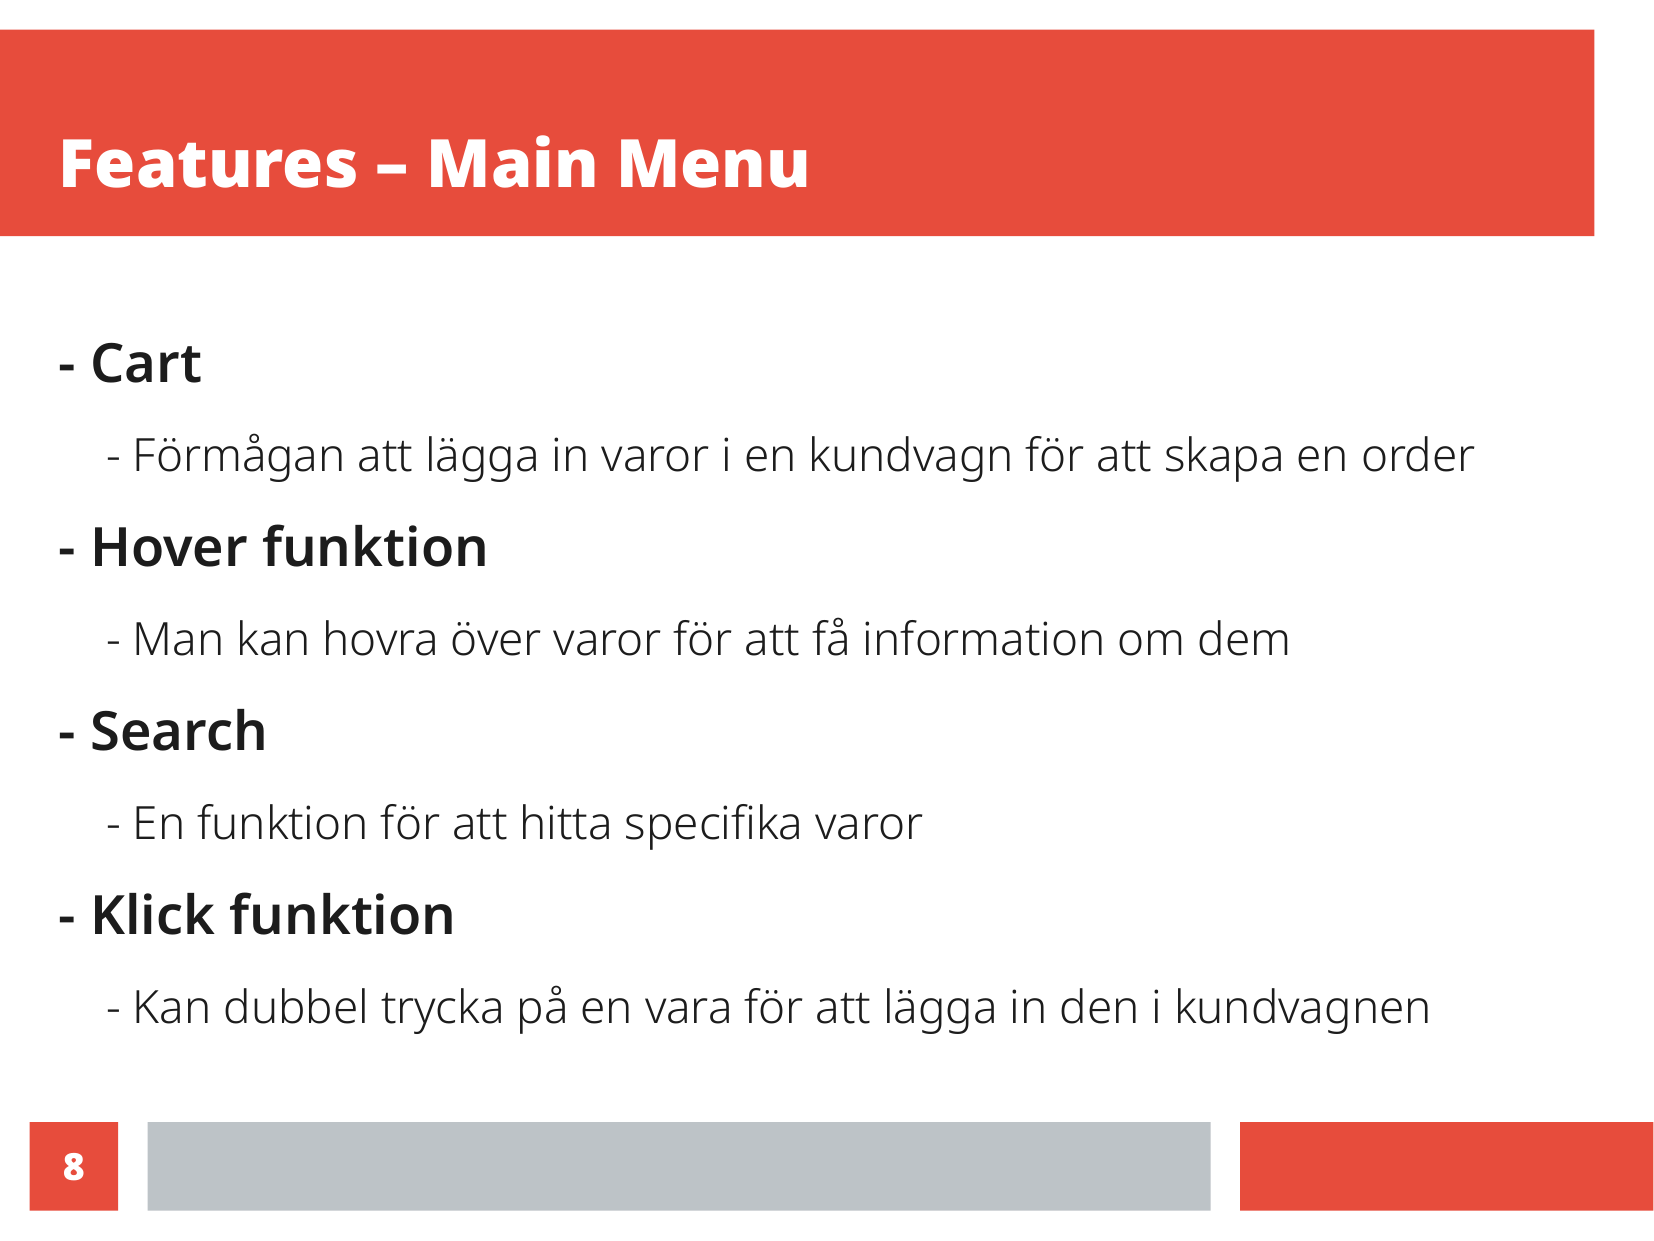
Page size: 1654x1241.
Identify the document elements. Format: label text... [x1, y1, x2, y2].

title Features – Main Menu [59, 59, 1595, 207]
list - Cart - Förmågan att lägga in varor i en kundvagn för att skapa en order - Hover funktion - Man kan hovra över varor för att få information om dem - Search - En funktion för att hitta specifika varor - Klick funktion - Kan dubbel trycka på en vara för att lägga in den i kundvagnen [59, 324, 1565, 1093]
